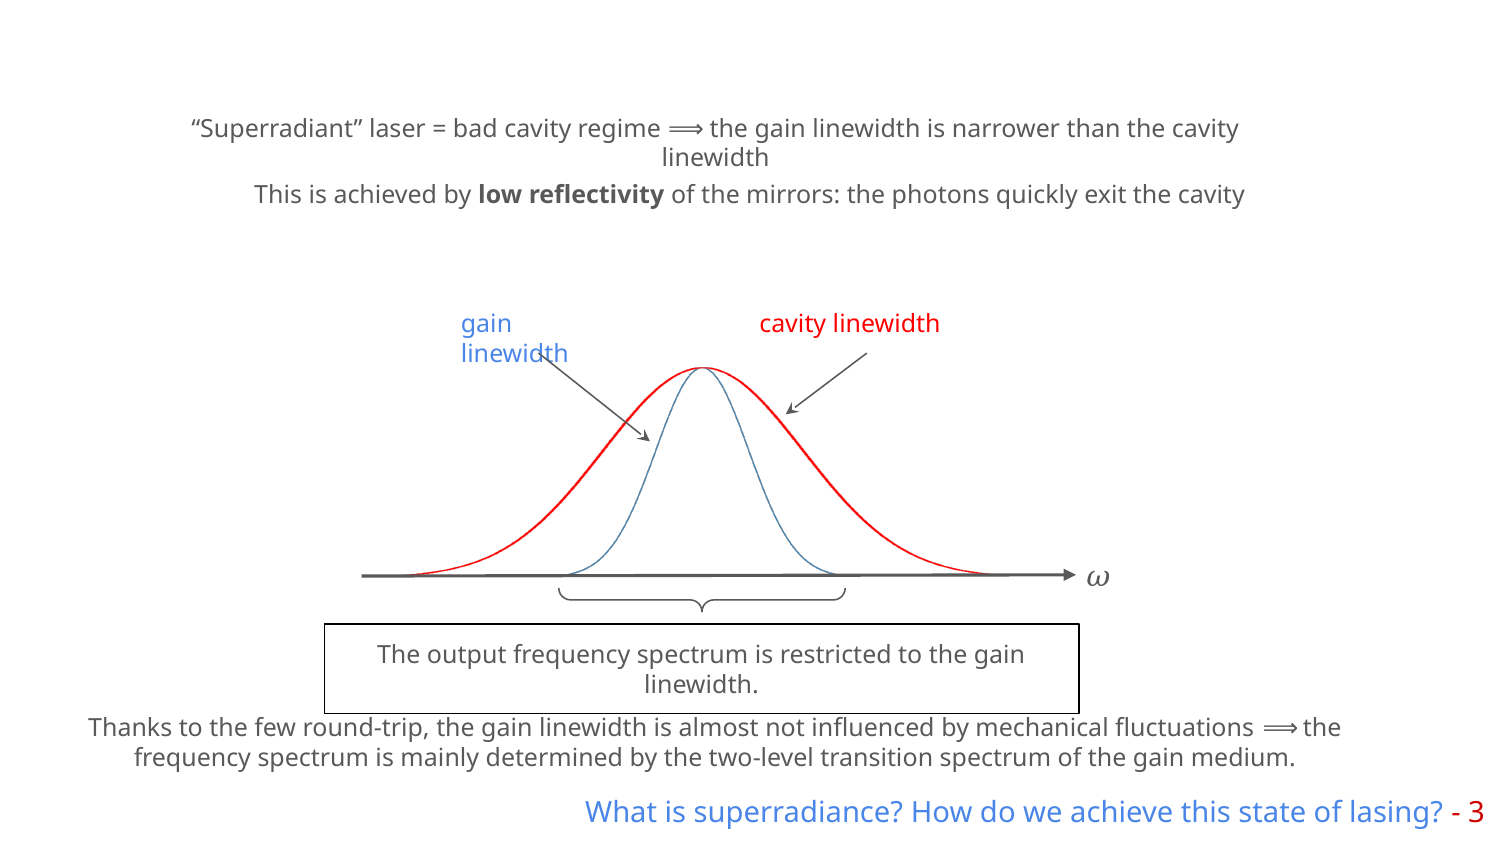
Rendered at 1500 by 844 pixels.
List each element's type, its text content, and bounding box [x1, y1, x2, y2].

picture [393, 317, 1011, 574]
picture [393, 577, 1011, 623]
text_box Thanks to the few round-trip, the gain linewidth is almost not influenced by mechanical fluctuations ⟹ the frequency spectrum is mainly determined by the two-level transition spectrum of the gain medium. [26, 696, 1406, 787]
text_box “Superradiant” laser = bad cavity regime ⟹ the gain linewidth is narrower than the cavity linewidth [132, 97, 1300, 163]
text_box What is superradiance? How do we achieve this state of lasing? - 3 [285, 778, 1500, 844]
text_box 𝜔 [1070, 542, 1424, 608]
text_box The output frequency spectrum is restricted to the gain linewidth. [324, 623, 1079, 696]
text_box cavity linewidth [744, 292, 990, 353]
text_box gain linewidth [445, 292, 631, 383]
text_box This is achieved by low reflectivity of the mirrors: the photons quickly exit the cavity [88, 163, 1412, 242]
